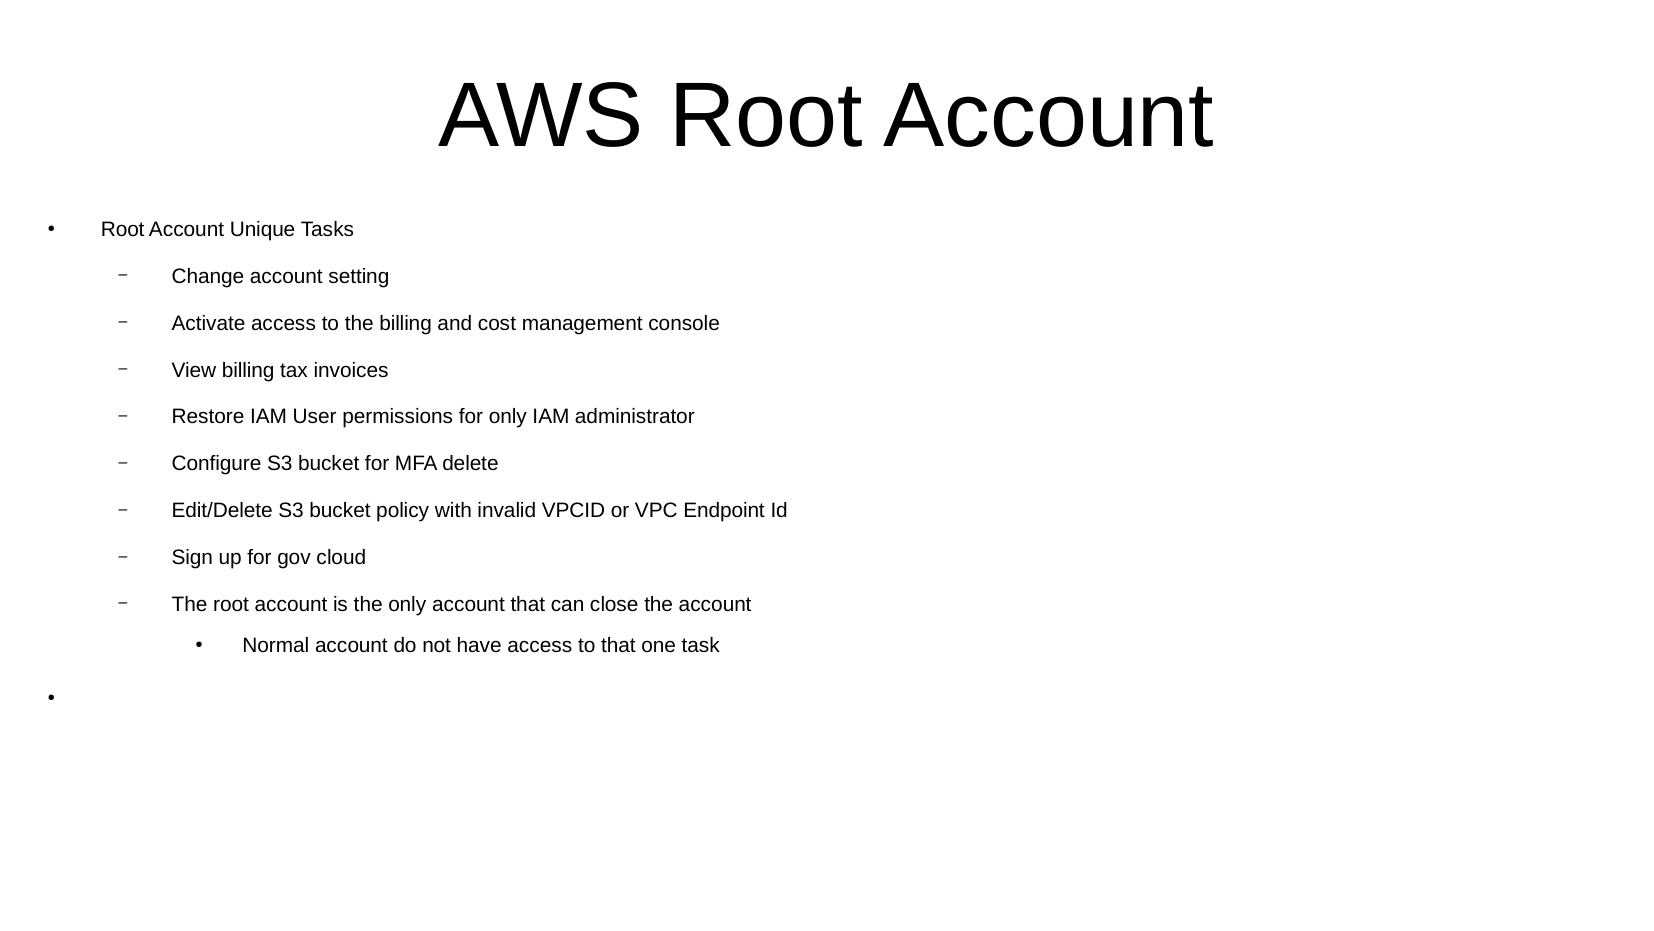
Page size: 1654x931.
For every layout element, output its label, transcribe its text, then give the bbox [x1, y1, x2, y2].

list Root Account Unique Tasks Change account setting Activate access to the billing and cost management console View billing tax invoices Restore IAM User permissions for only IAM administrator Configure S3 bucket for MFA delete Edit/Delete S3 bucket policy with invalid VPCID or VPC Endpoint Id Sign up for gov cloud The root account is the only account that can close the account Normal account do not have access to that one task [30, 217, 1571, 916]
title AWS Root Account [82, 37, 1571, 193]
